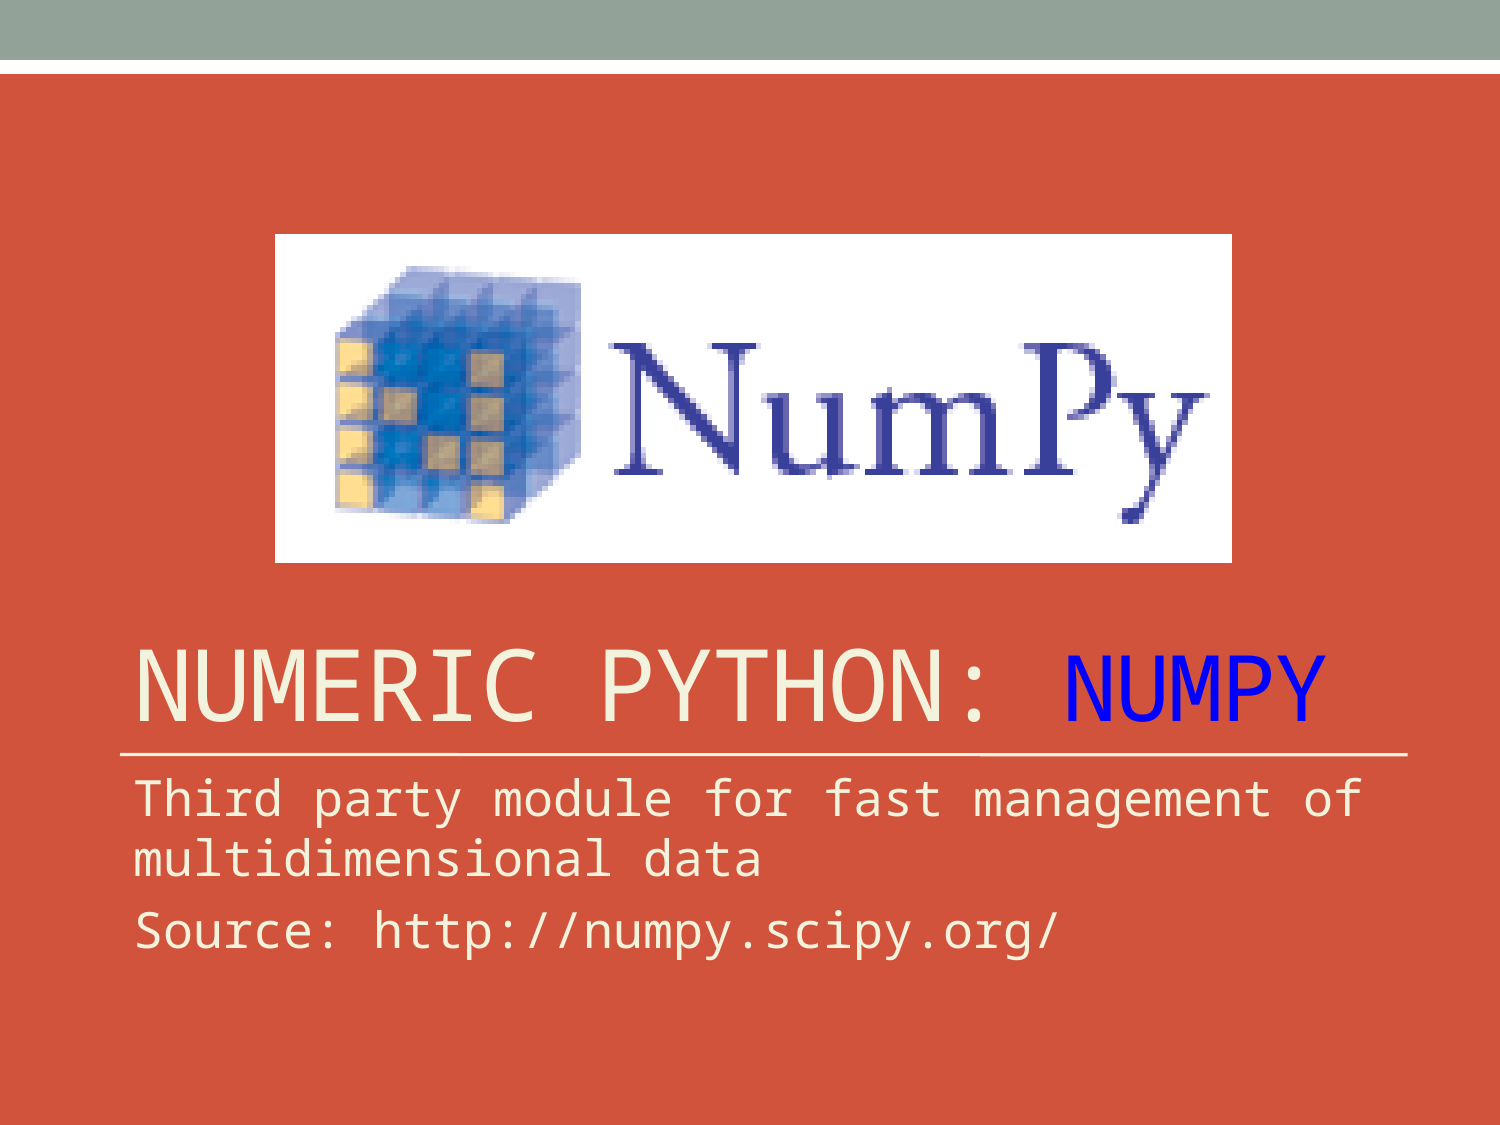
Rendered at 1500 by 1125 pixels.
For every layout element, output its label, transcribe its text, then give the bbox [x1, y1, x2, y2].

picture [275, 234, 1232, 563]
title Numeric Python: numpy [118, 387, 1394, 749]
list Third party module for fast management of multidimensional data Source: http://numpy.scipy.org/ [118, 758, 1394, 1006]
